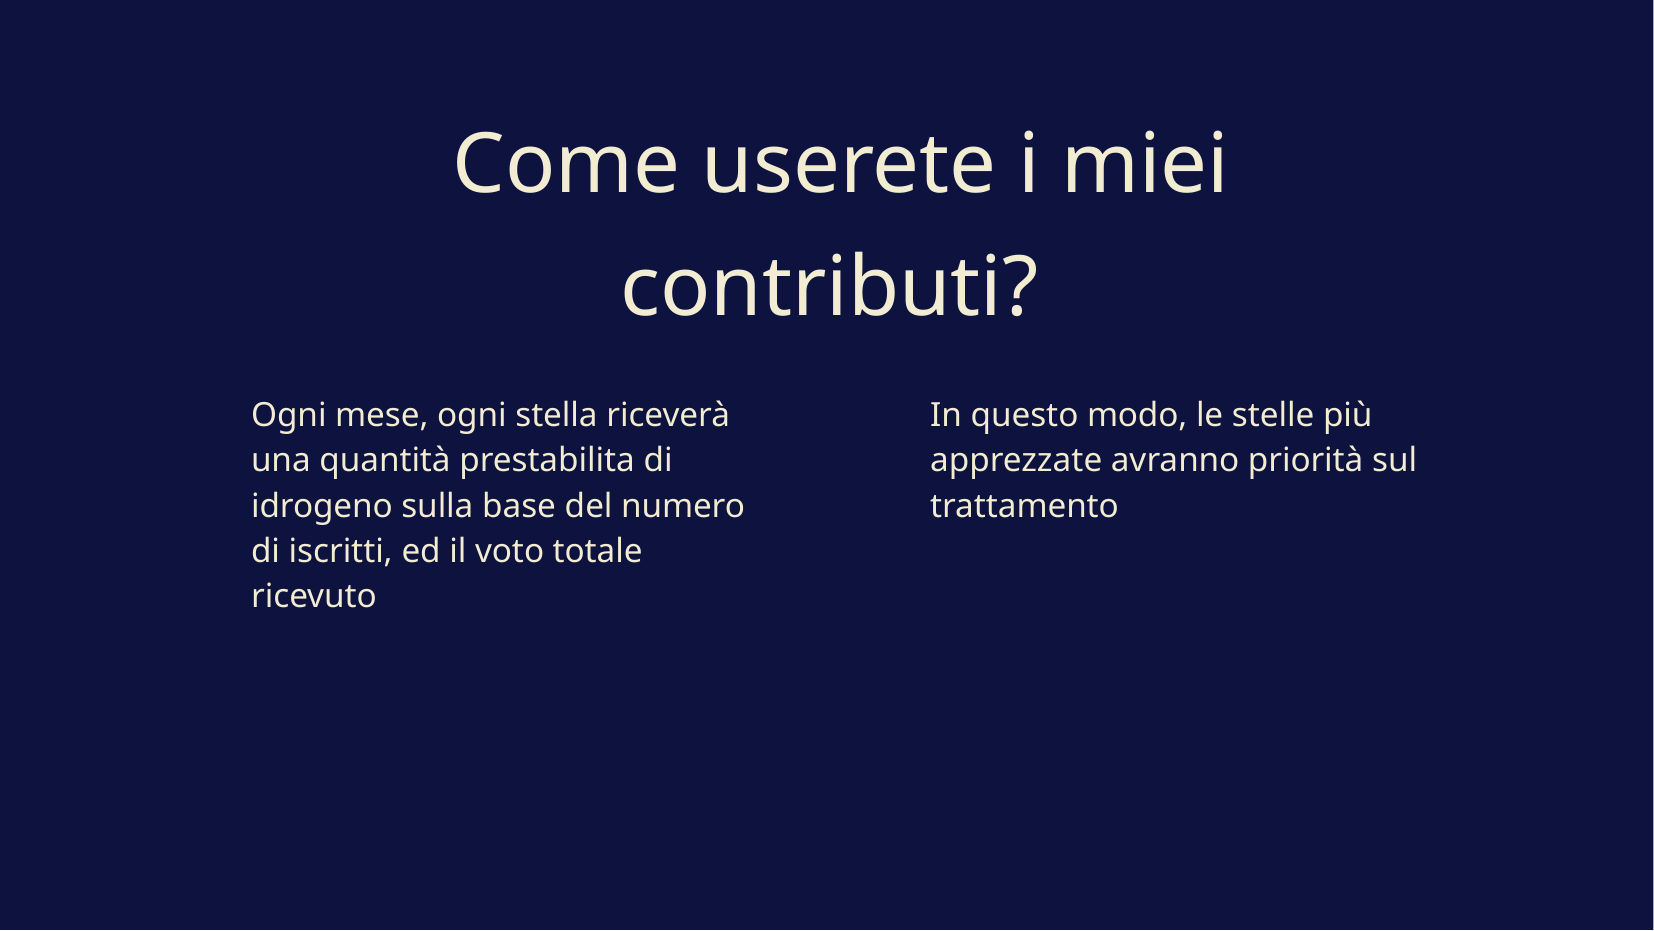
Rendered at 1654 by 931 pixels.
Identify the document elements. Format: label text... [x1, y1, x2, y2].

text_box Ogni mese, ogni stella riceverà una quantità prestabilita di idrogeno sulla base del numero di iscritti, ed il voto totale ricevuto [236, 383, 768, 768]
text_box In questo modo, le stelle più apprezzate avranno priorità sul trattamento [915, 383, 1447, 768]
title Come userete i miei contributi? [383, 2, 1300, 443]
